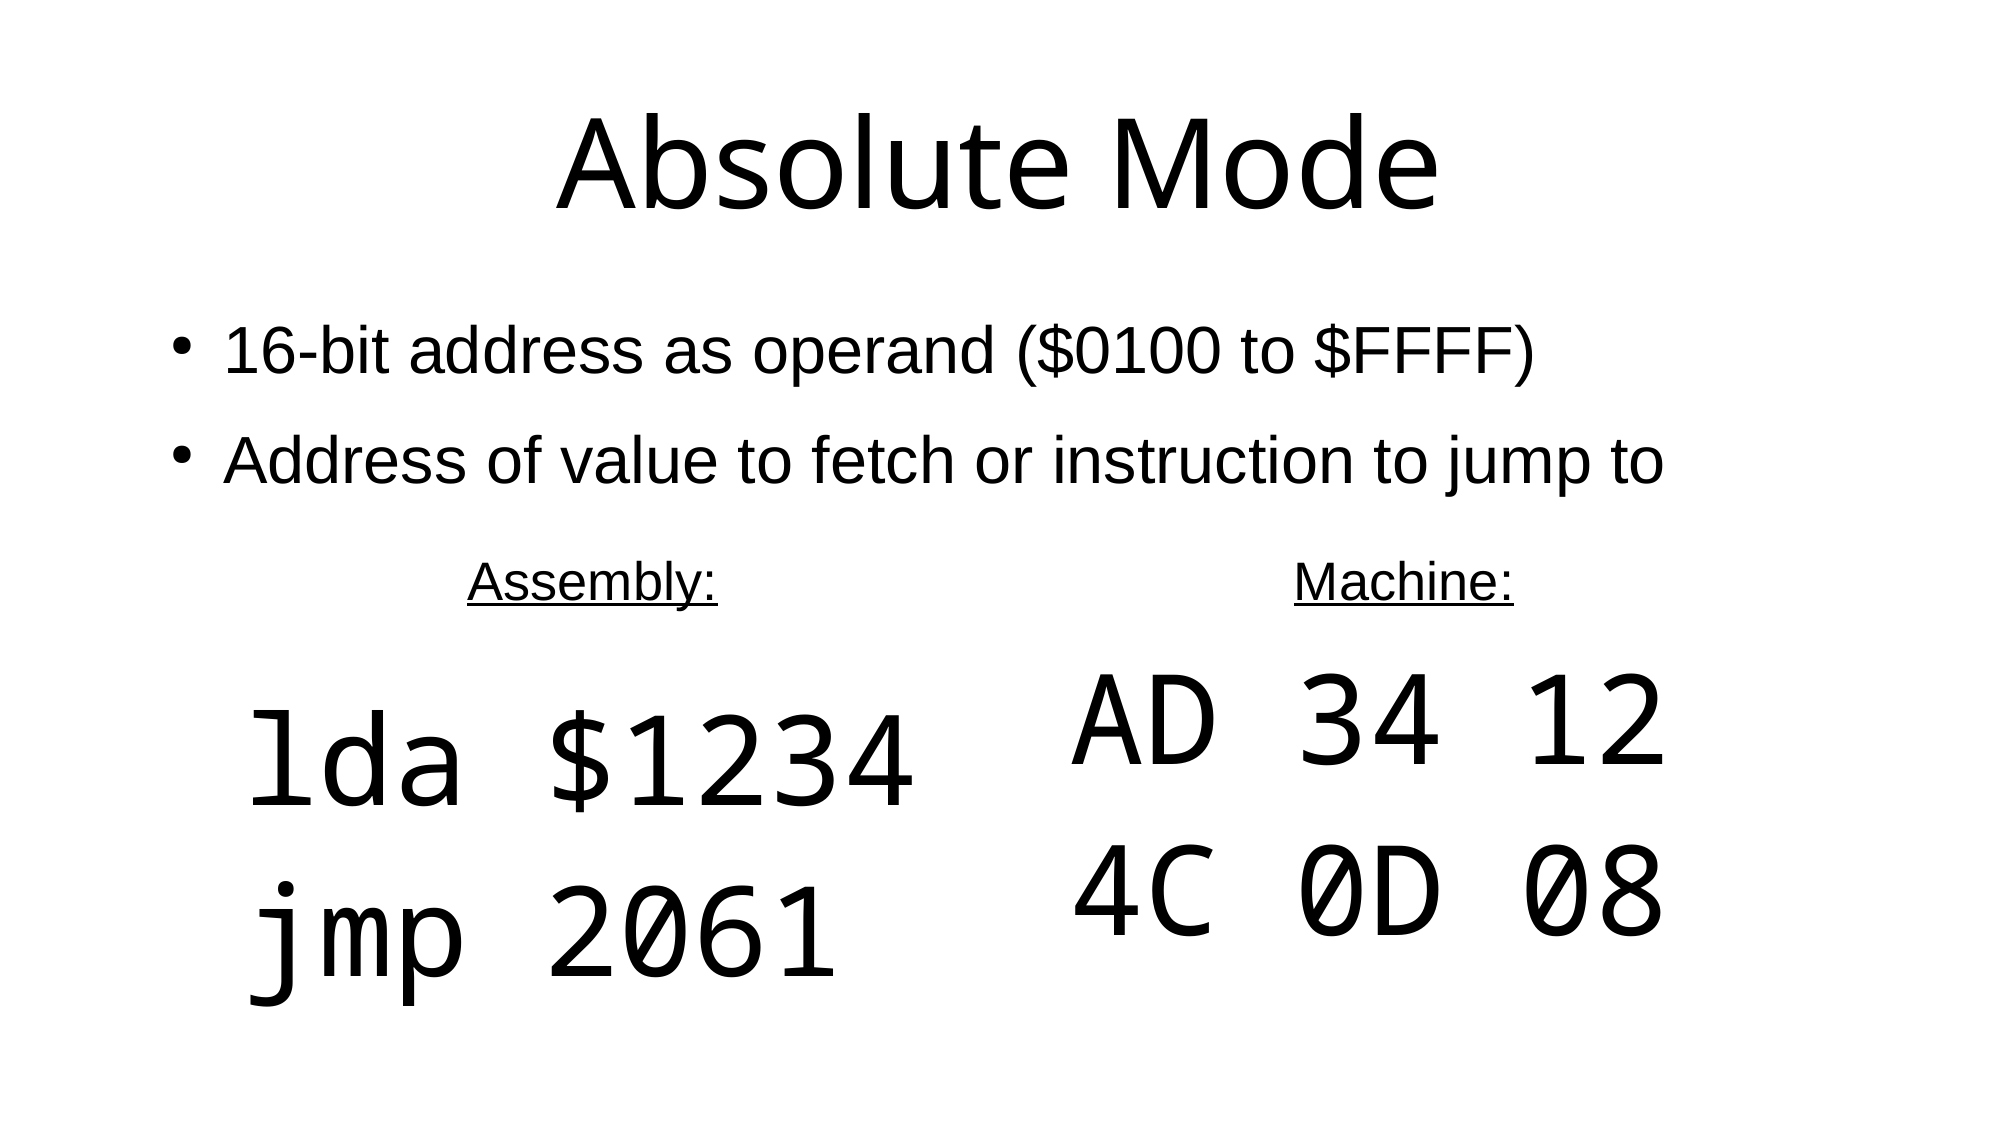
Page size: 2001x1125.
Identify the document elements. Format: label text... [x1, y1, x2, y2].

text_box AD 34 12 4C 0D 08 [1054, 623, 1801, 951]
list 16-bit address as operand ($0100 to $FFFF) Address of value to fetch or instruction to jump to [137, 299, 1863, 526]
title Absolute Mode [137, 59, 1863, 278]
text_box Machine: [1279, 543, 1530, 620]
text_box Assembly: [452, 543, 733, 620]
text_box lda $1234 jmp 2061 [229, 664, 936, 961]
